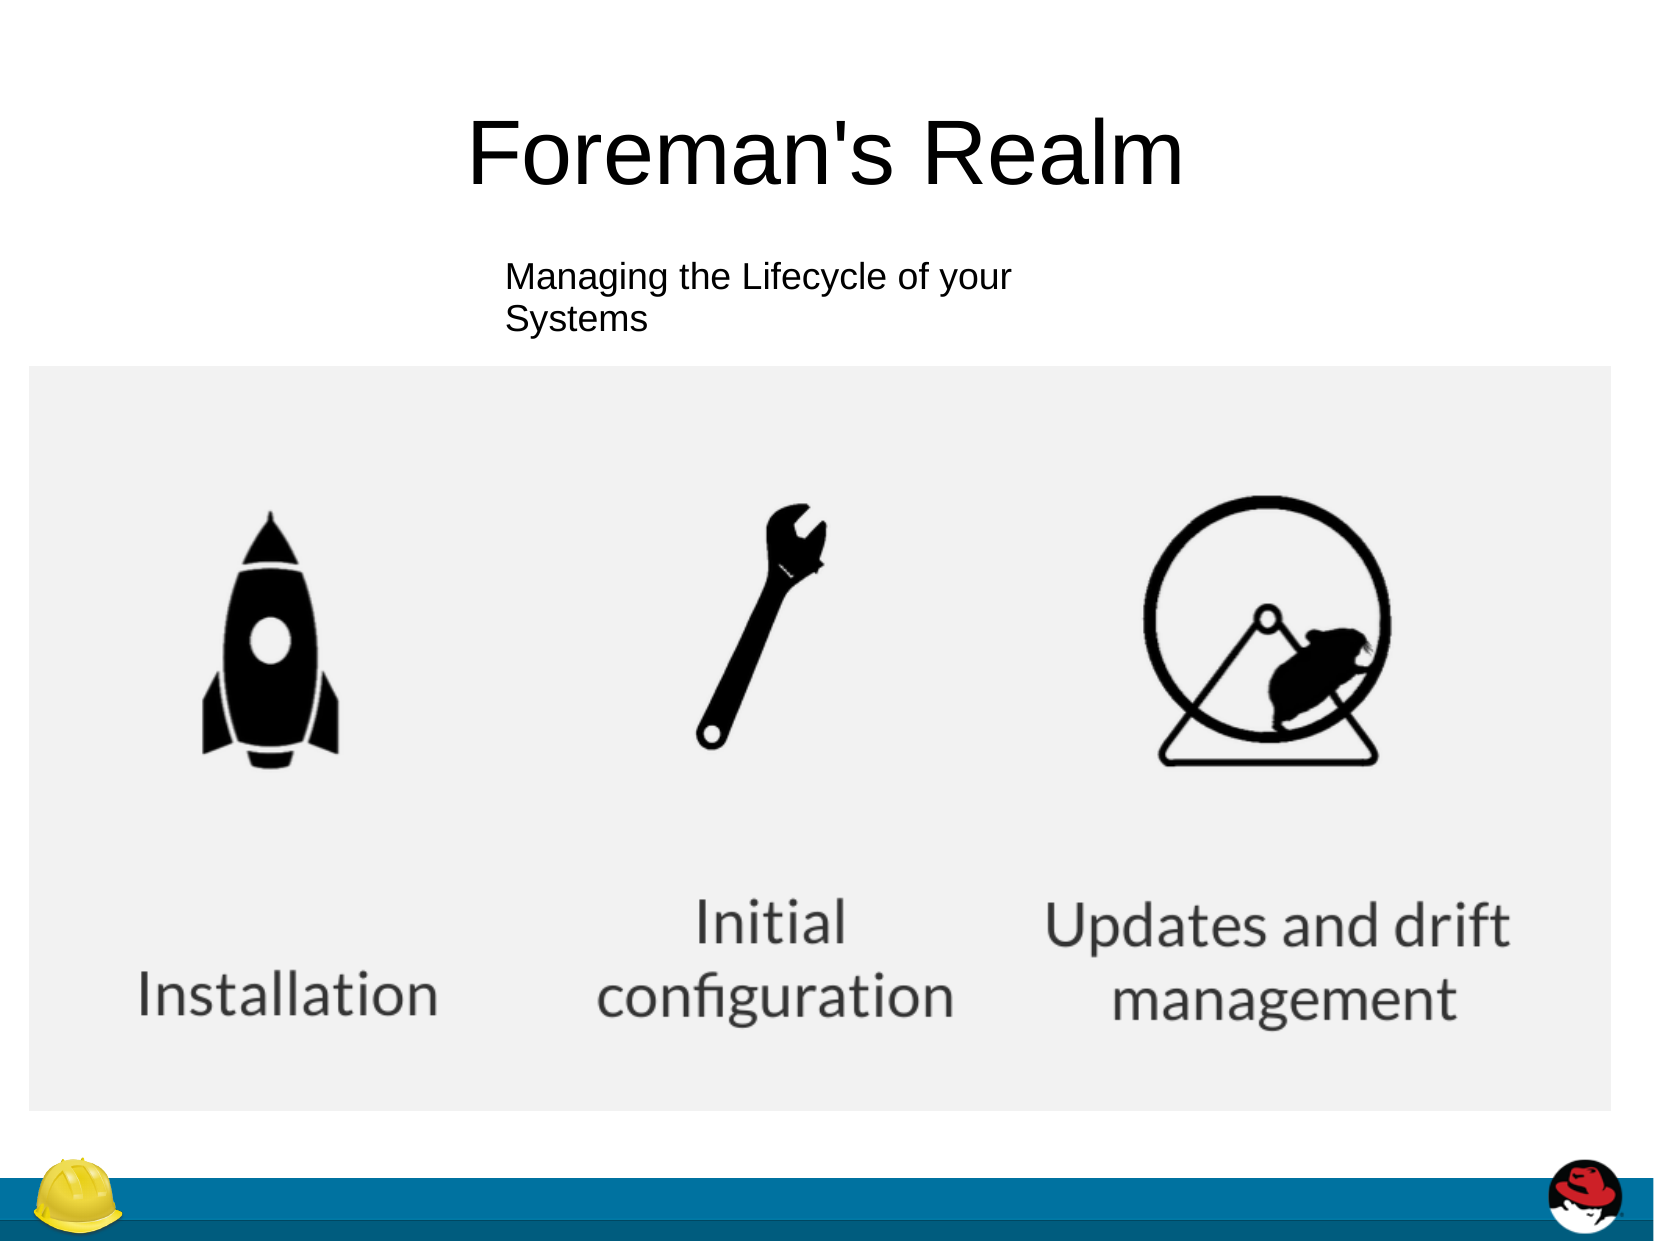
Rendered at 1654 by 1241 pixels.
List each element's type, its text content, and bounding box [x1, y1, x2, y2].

picture [23, 1145, 130, 1235]
text_box Managing the Lifecycle of your Systems [490, 247, 1180, 347]
picture [29, 366, 1611, 1111]
picture [1547, 1157, 1630, 1233]
title Foreman's Realm [82, 49, 1571, 257]
